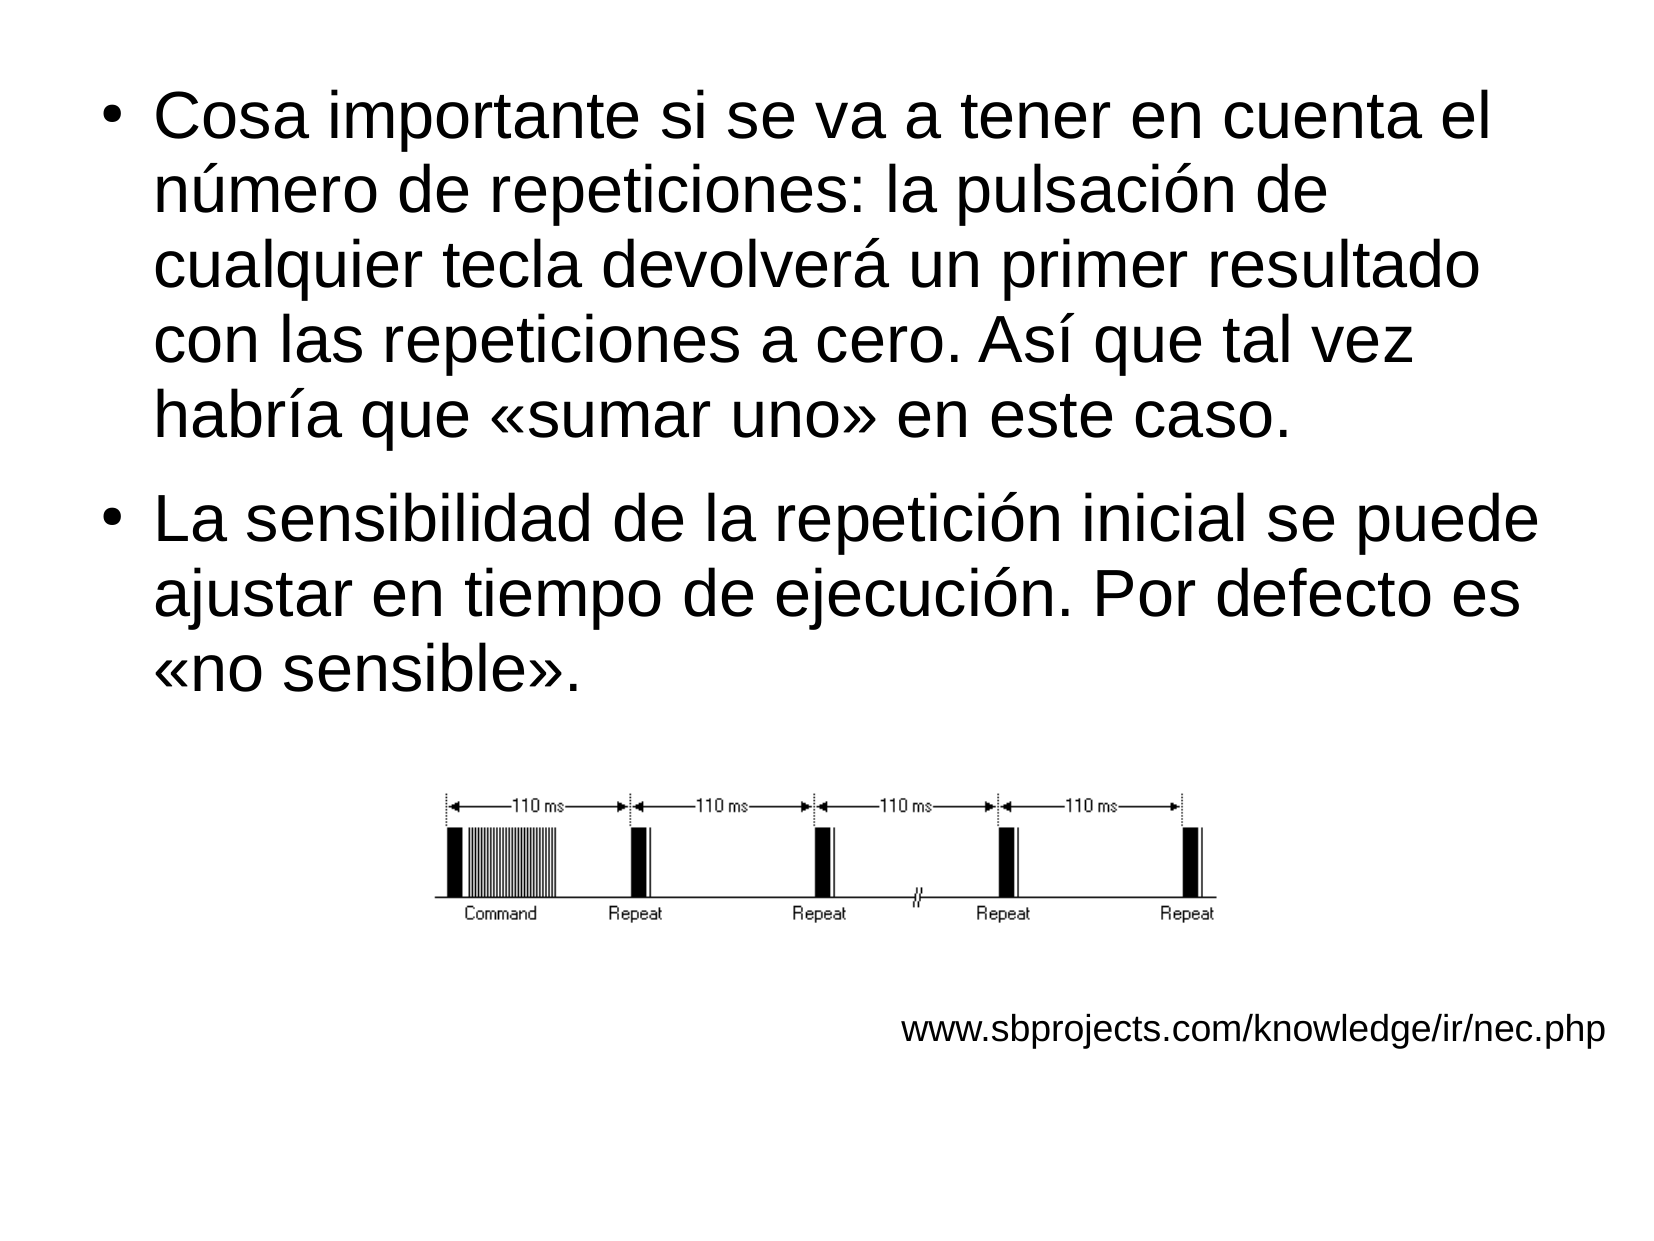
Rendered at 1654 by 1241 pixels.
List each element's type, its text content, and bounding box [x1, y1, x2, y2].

text_box www.sbprojects.com/knowledge/ir/nec.php [886, 1000, 1625, 1058]
picture [429, 777, 1226, 946]
list Cosa importante si se va a tener en cuenta el número de repeticiones: la pulsación de cualquier tecla devolverá un primer resultado con las repeticiones a cero. Así que tal vez habría que «sumar uno» en este caso. La sensibilidad de la repetición inicial se puede ajustar en tiempo de ejecución. Por defecto es «no sensible». [82, 77, 1571, 768]
